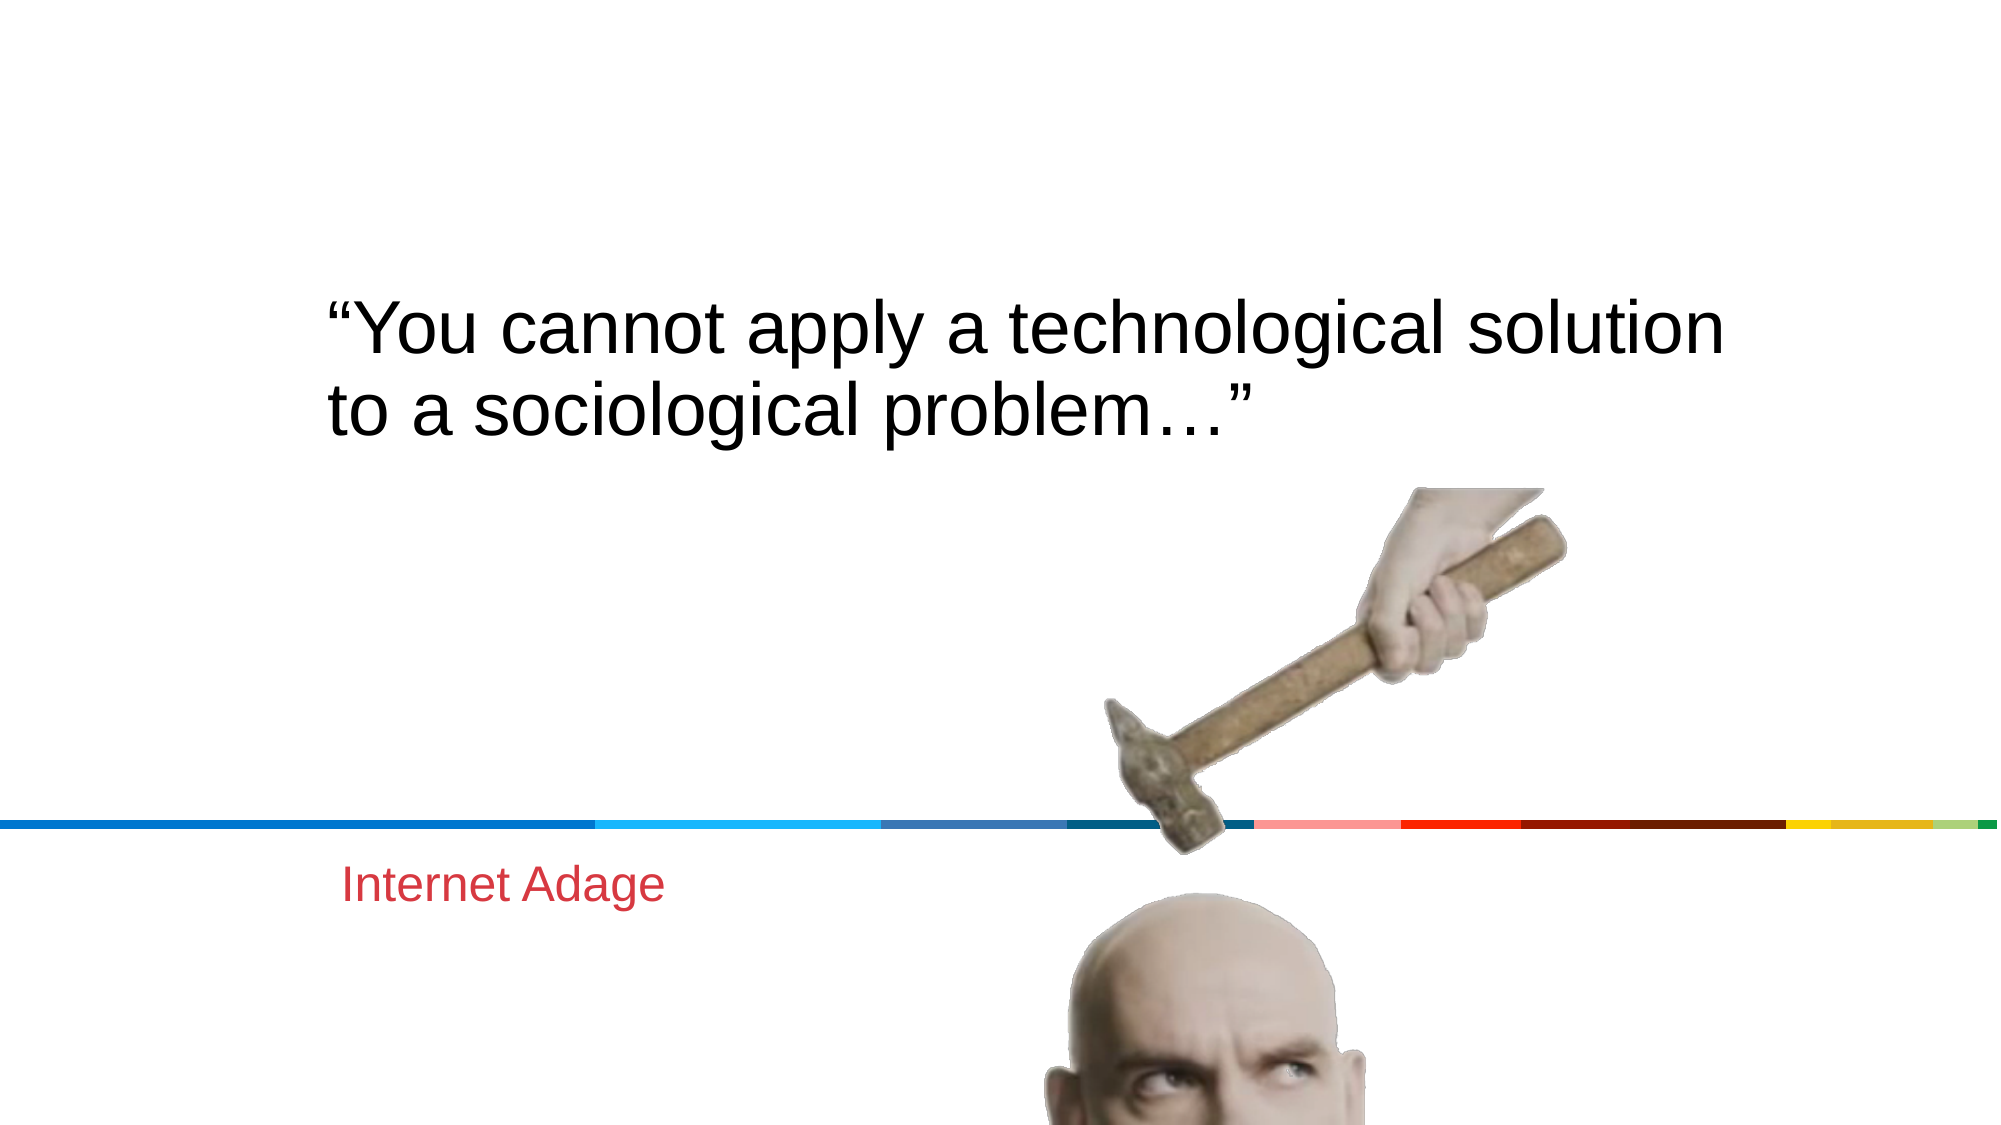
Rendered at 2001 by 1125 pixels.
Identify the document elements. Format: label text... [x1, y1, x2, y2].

text_box “You cannot apply a technological solution to a sociological problem…” [312, 261, 1787, 479]
text_box Internet Adage [325, 843, 1000, 927]
text_box [1664, 820, 1997, 829]
text_box [0, 820, 1000, 829]
picture [1000, 478, 1664, 1125]
